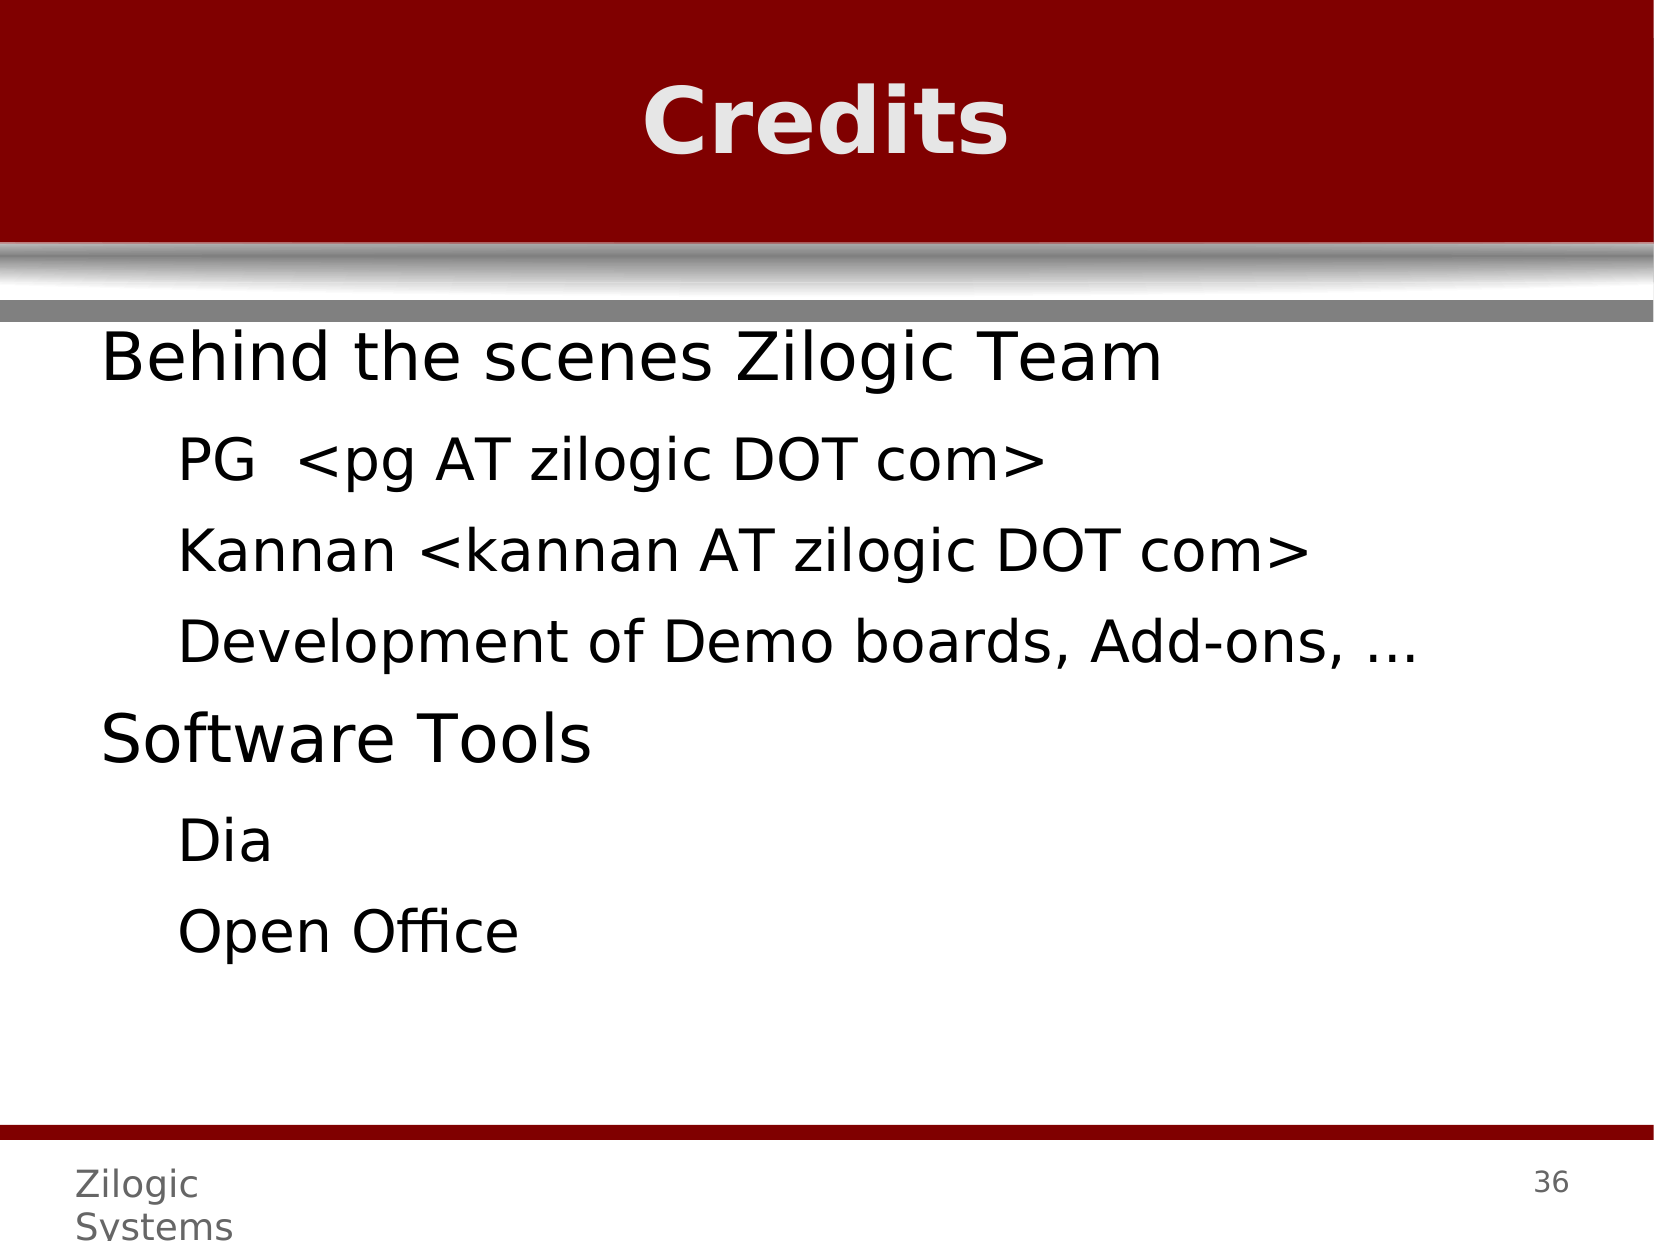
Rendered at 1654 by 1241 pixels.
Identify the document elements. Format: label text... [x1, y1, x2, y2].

list Behind the scenes Zilogic Team PG <pg AT zilogic DOT com> Kannan <kannan AT zilogic DOT com> Development of Demo boards, Add-ons, ... Software Tools Dia Open Office [82, 318, 1571, 1094]
title Credits [82, 18, 1571, 226]
